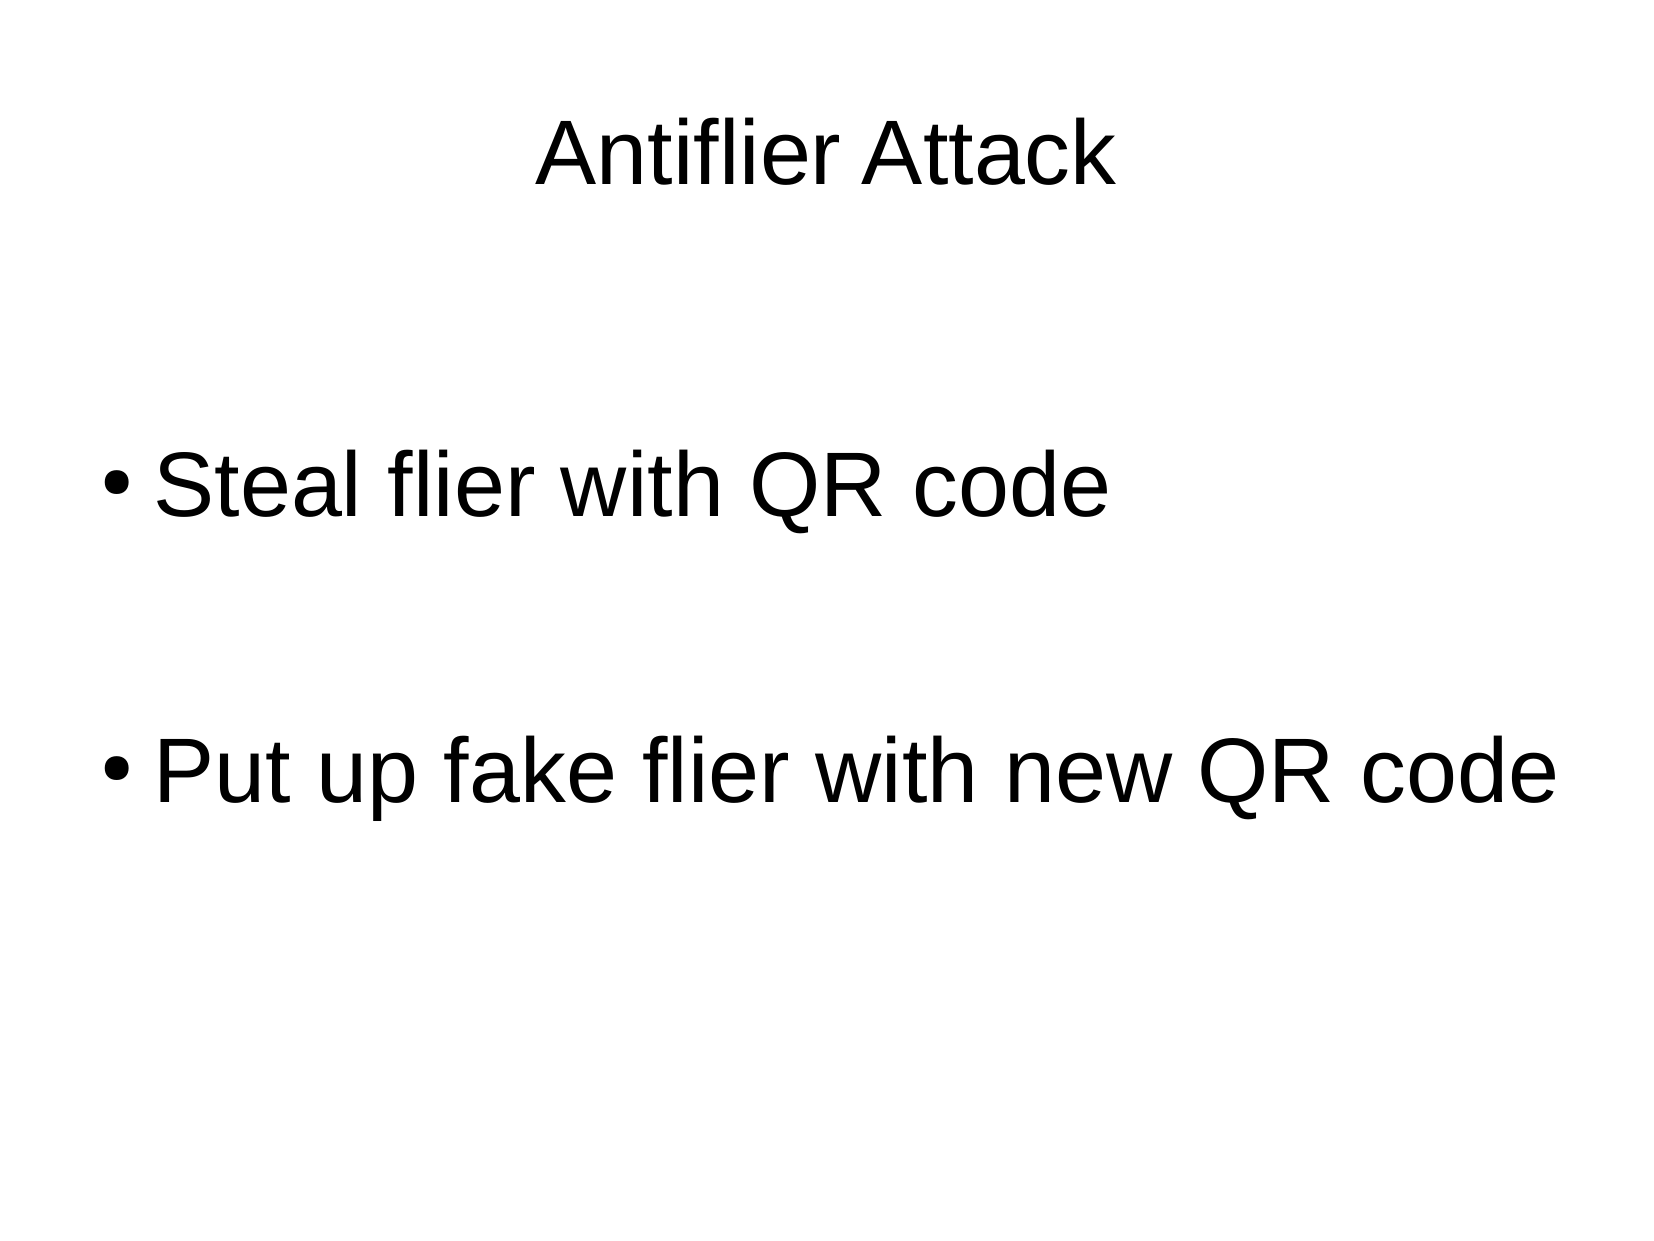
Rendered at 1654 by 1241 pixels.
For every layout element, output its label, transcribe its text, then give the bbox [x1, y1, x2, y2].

title Antiflier Attack [82, 49, 1571, 257]
list Steal flier with QR code Put up fake flier with new QR code [82, 290, 1571, 1010]
